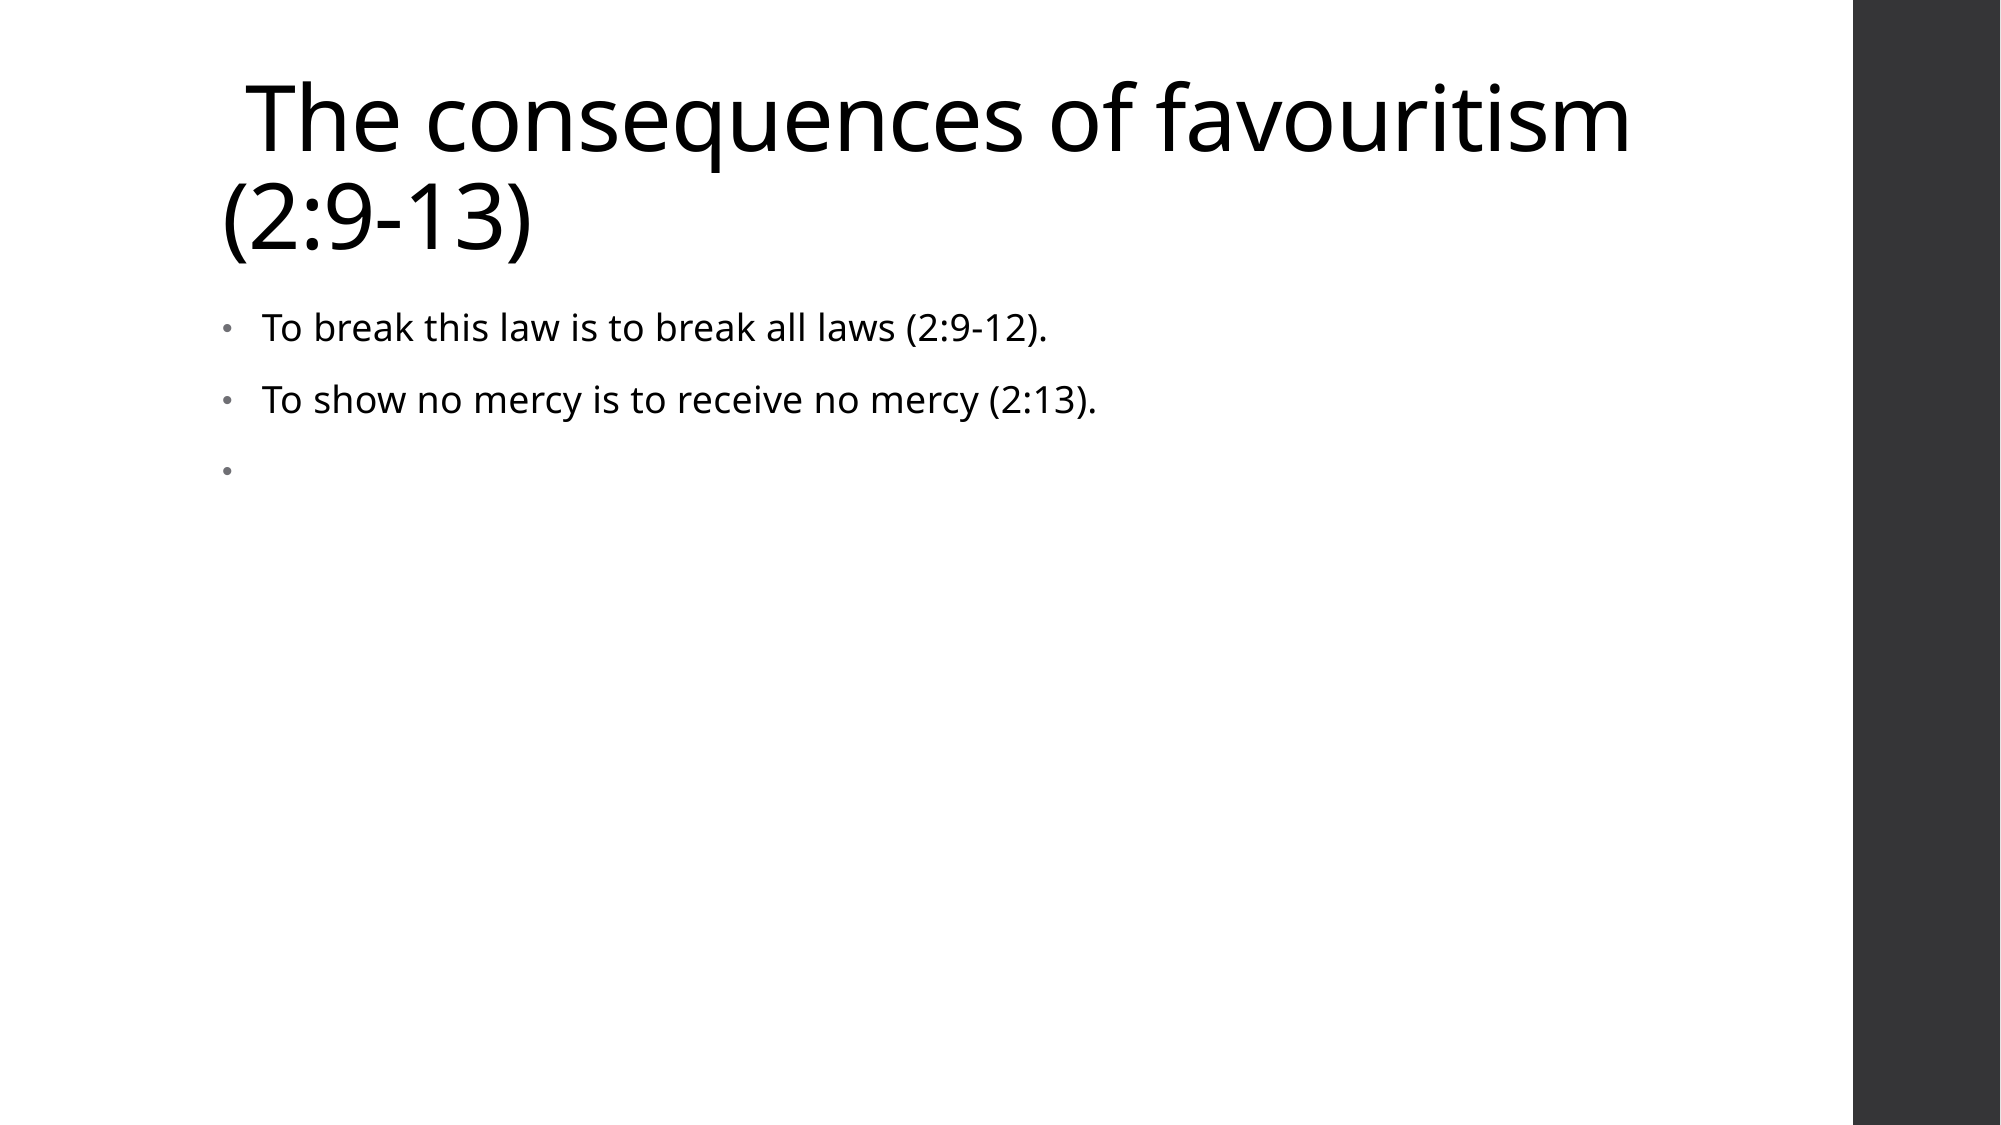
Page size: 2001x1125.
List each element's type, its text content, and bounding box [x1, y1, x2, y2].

list To break this law is to break all laws (2:9-12). To show no mercy is to receive no mercy (2:13). [206, 299, 1617, 1014]
title The consequences of favouritism (2:9-13) [206, 60, 1797, 278]
